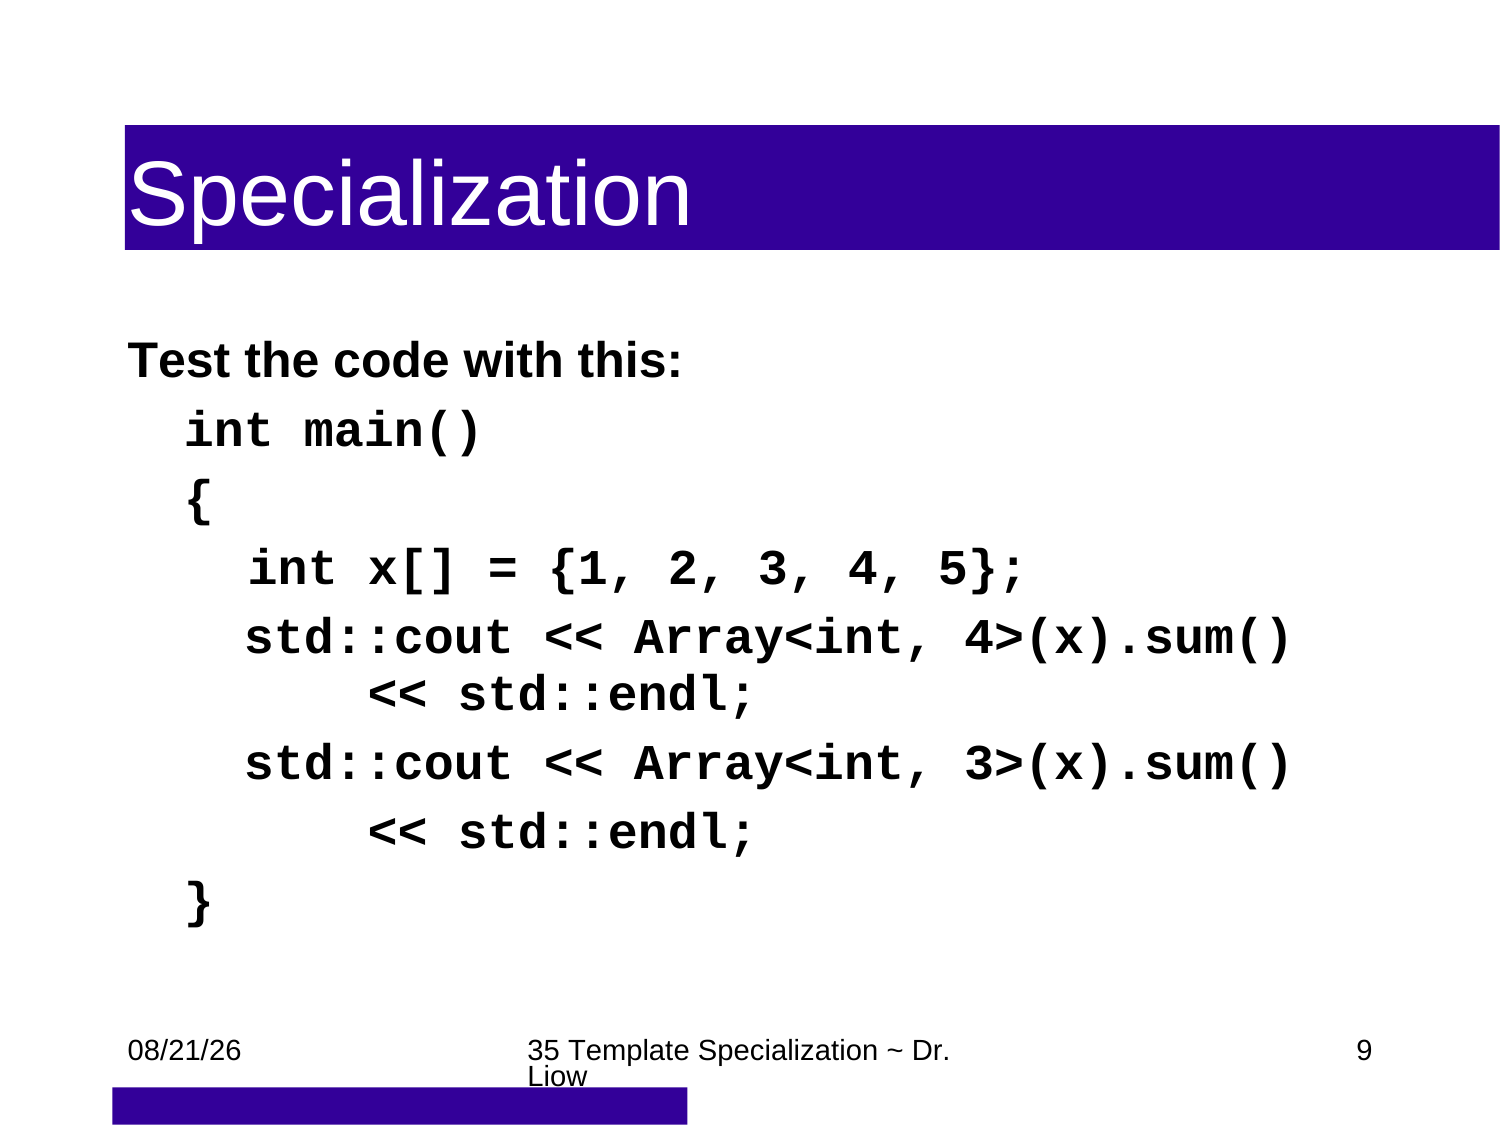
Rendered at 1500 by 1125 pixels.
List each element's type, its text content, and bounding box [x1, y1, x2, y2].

list Test the code with this: int main() { int x[] = {1, 2, 3, 4, 5}; std::cout << Array<int, 4>(x).sum() << std::endl; std::cout << Array<int, 3>(x).sum() << std::endl; } [112, 324, 1388, 1001]
title Specialization [112, 99, 1388, 288]
